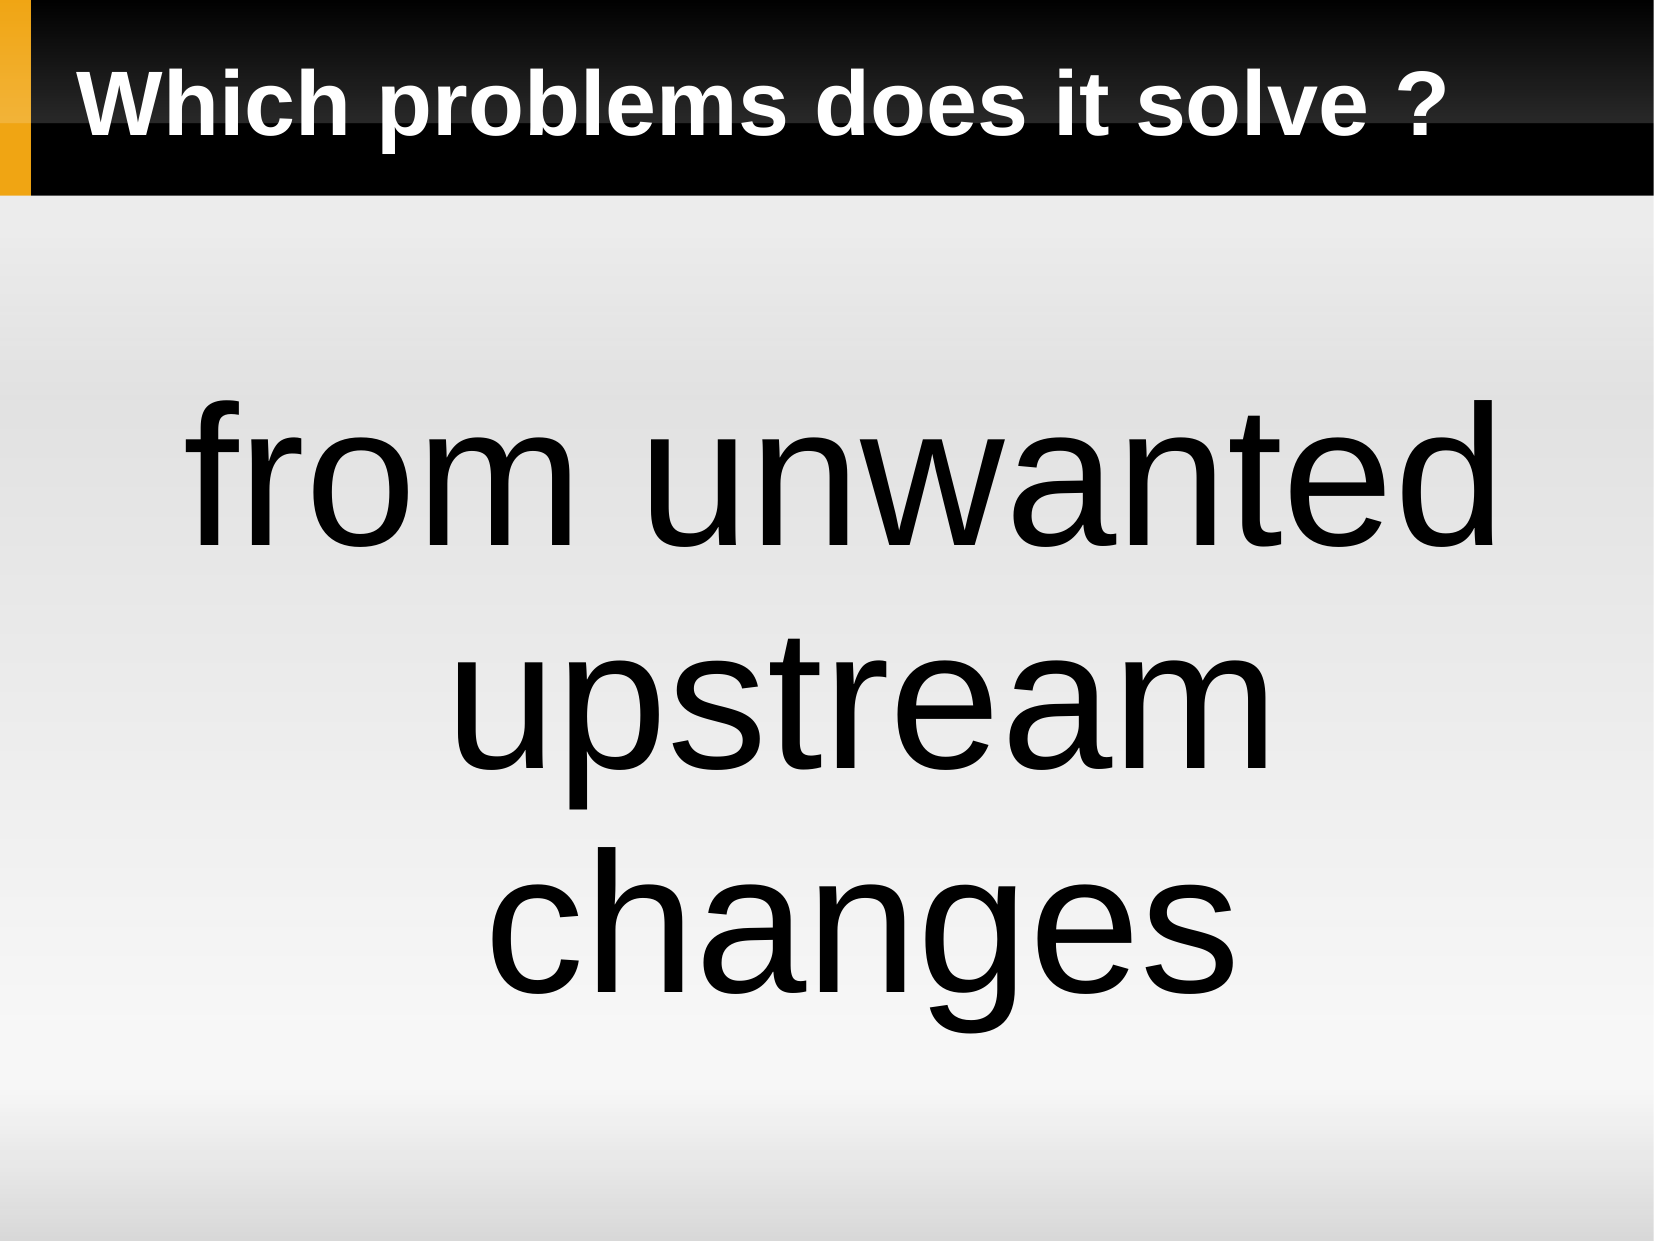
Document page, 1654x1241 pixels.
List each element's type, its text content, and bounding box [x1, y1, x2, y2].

subtitle from unwanted upstream changes [82, 297, 1571, 1102]
title Which problems does it solve ? [76, 7, 1565, 200]
picture [0, 0, 1654, 1241]
